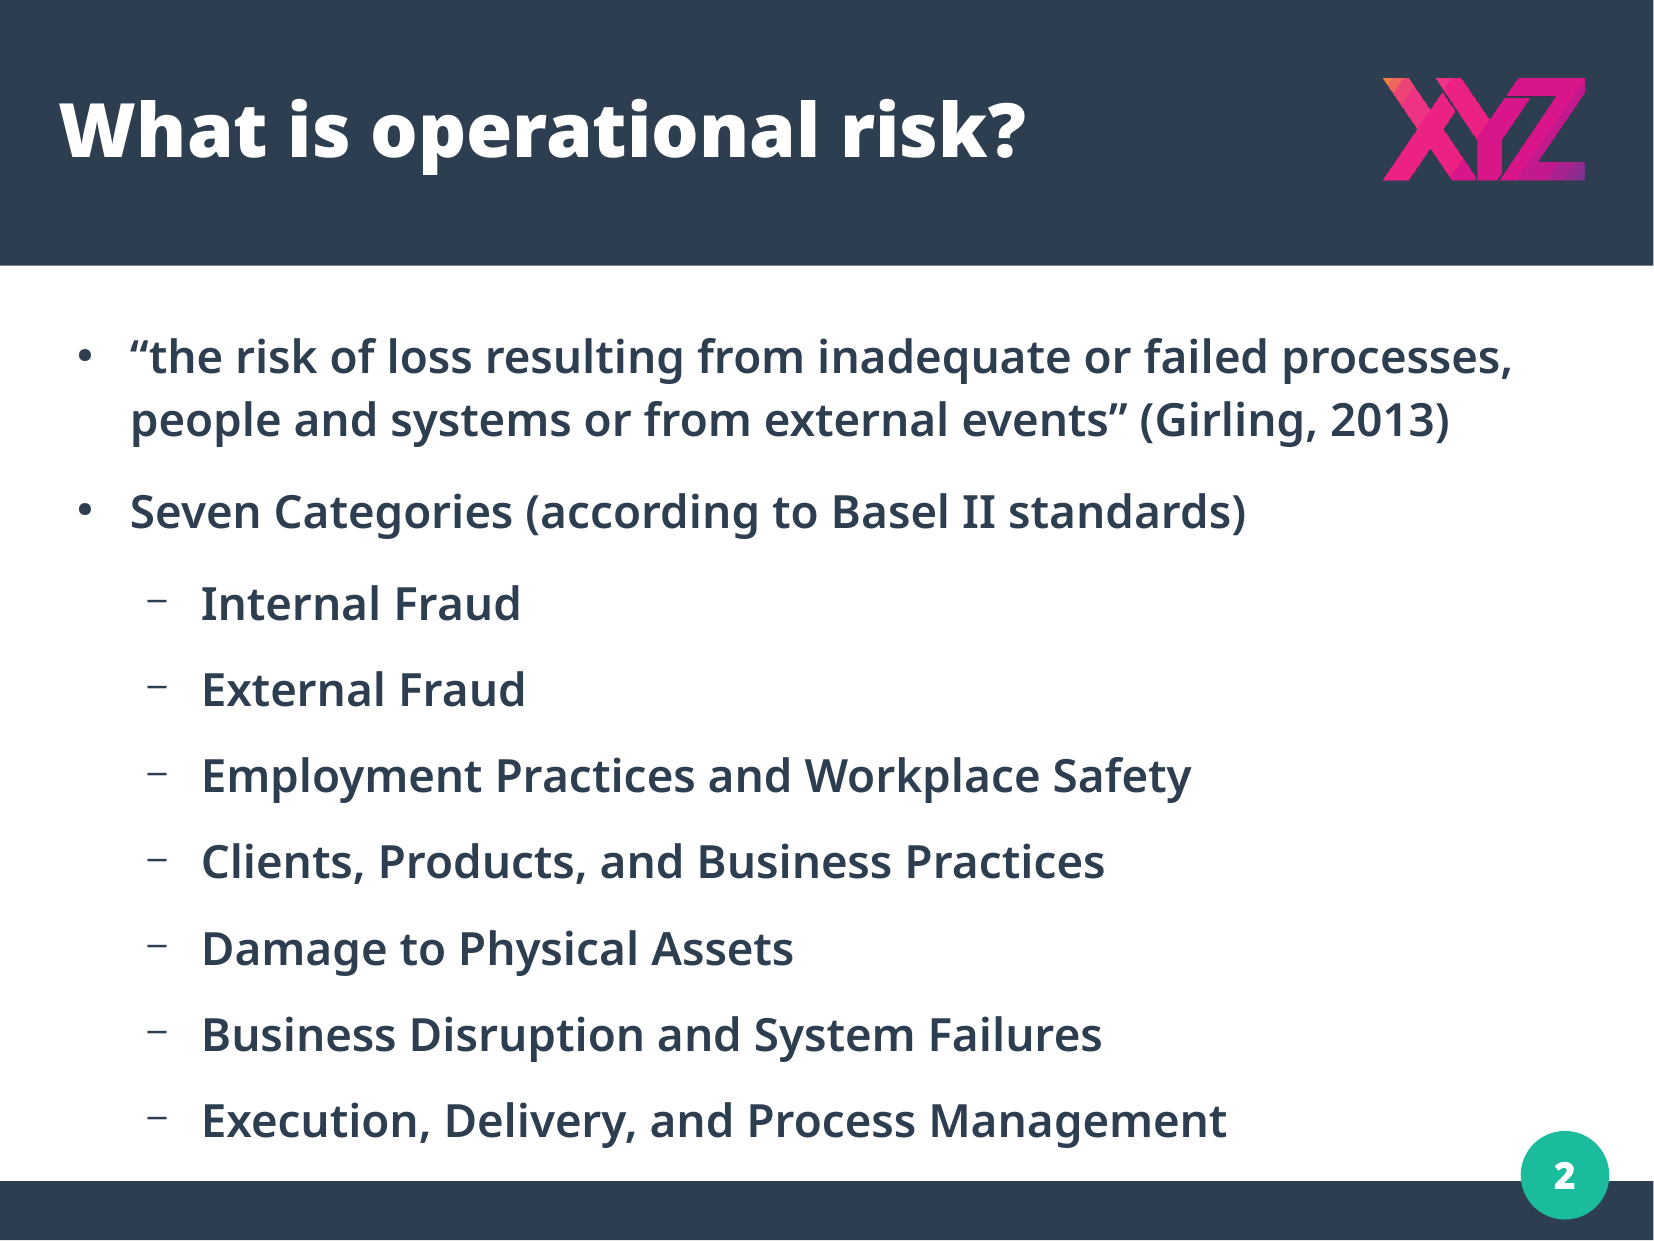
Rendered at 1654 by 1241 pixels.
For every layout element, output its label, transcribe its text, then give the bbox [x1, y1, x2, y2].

list “the risk of loss resulting from inadequate or failed processes, people and systems or from external events” (Girling, 2013) Seven Categories (according to Basel II standards) Internal Fraud External Fraud Employment Practices and Workplace Safety Clients, Products, and Business Practices Damage to Physical Assets Business Disruption and System Failures Execution, Delivery, and Process Management [59, 324, 1595, 1152]
title What is operational risk? [59, 49, 1332, 207]
picture [1332, 29, 1636, 229]
